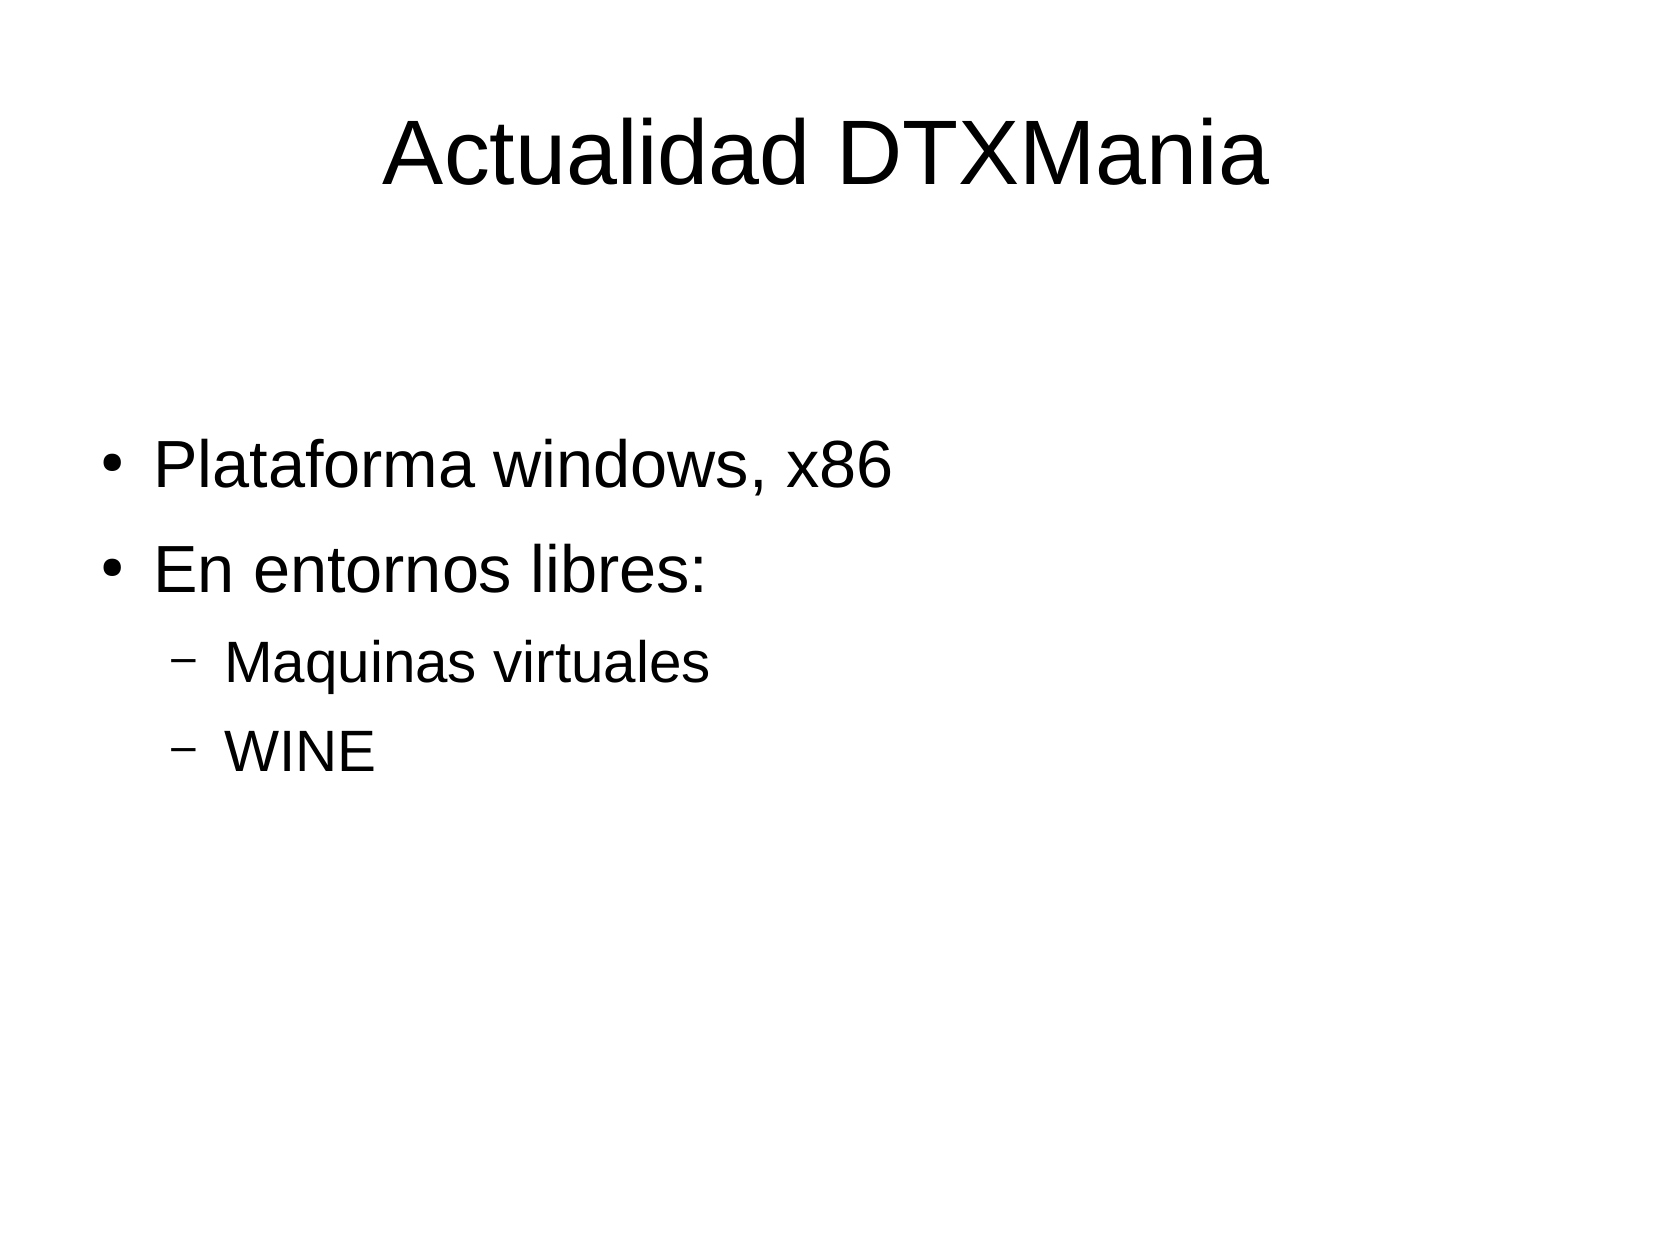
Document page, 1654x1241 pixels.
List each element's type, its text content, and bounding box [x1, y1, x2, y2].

title Actualidad DTXMania [82, 49, 1571, 257]
list Plataforma windows, x86 En entornos libres: Maquinas virtuales WINE [82, 290, 1571, 1010]
